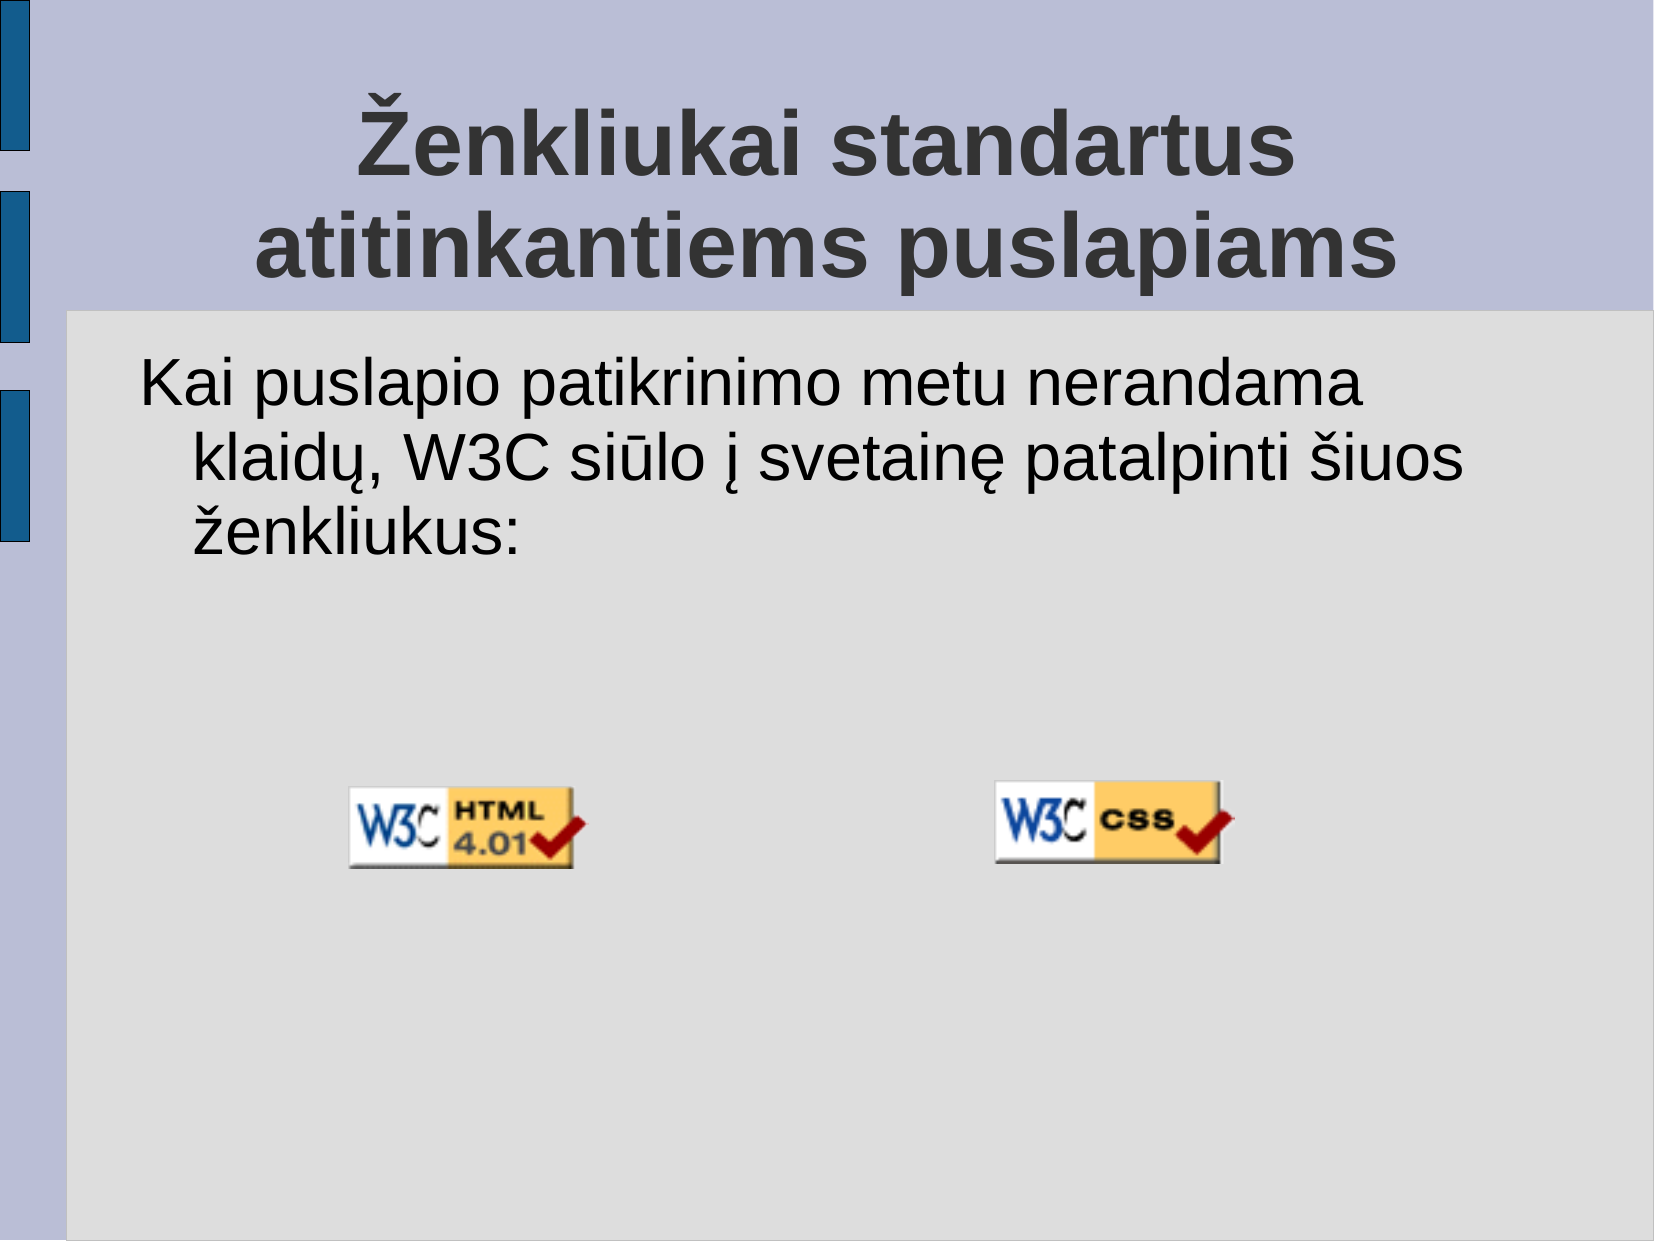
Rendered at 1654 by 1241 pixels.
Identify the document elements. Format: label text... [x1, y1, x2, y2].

list Kai puslapio patikrinimo metu nerandama klaidų, W3C siūlo į svetainę patalpinti šiuos ženkliukus: [121, 344, 1534, 1127]
title Ženkliukai standartus atitinkantiems puslapiams [121, 91, 1534, 299]
